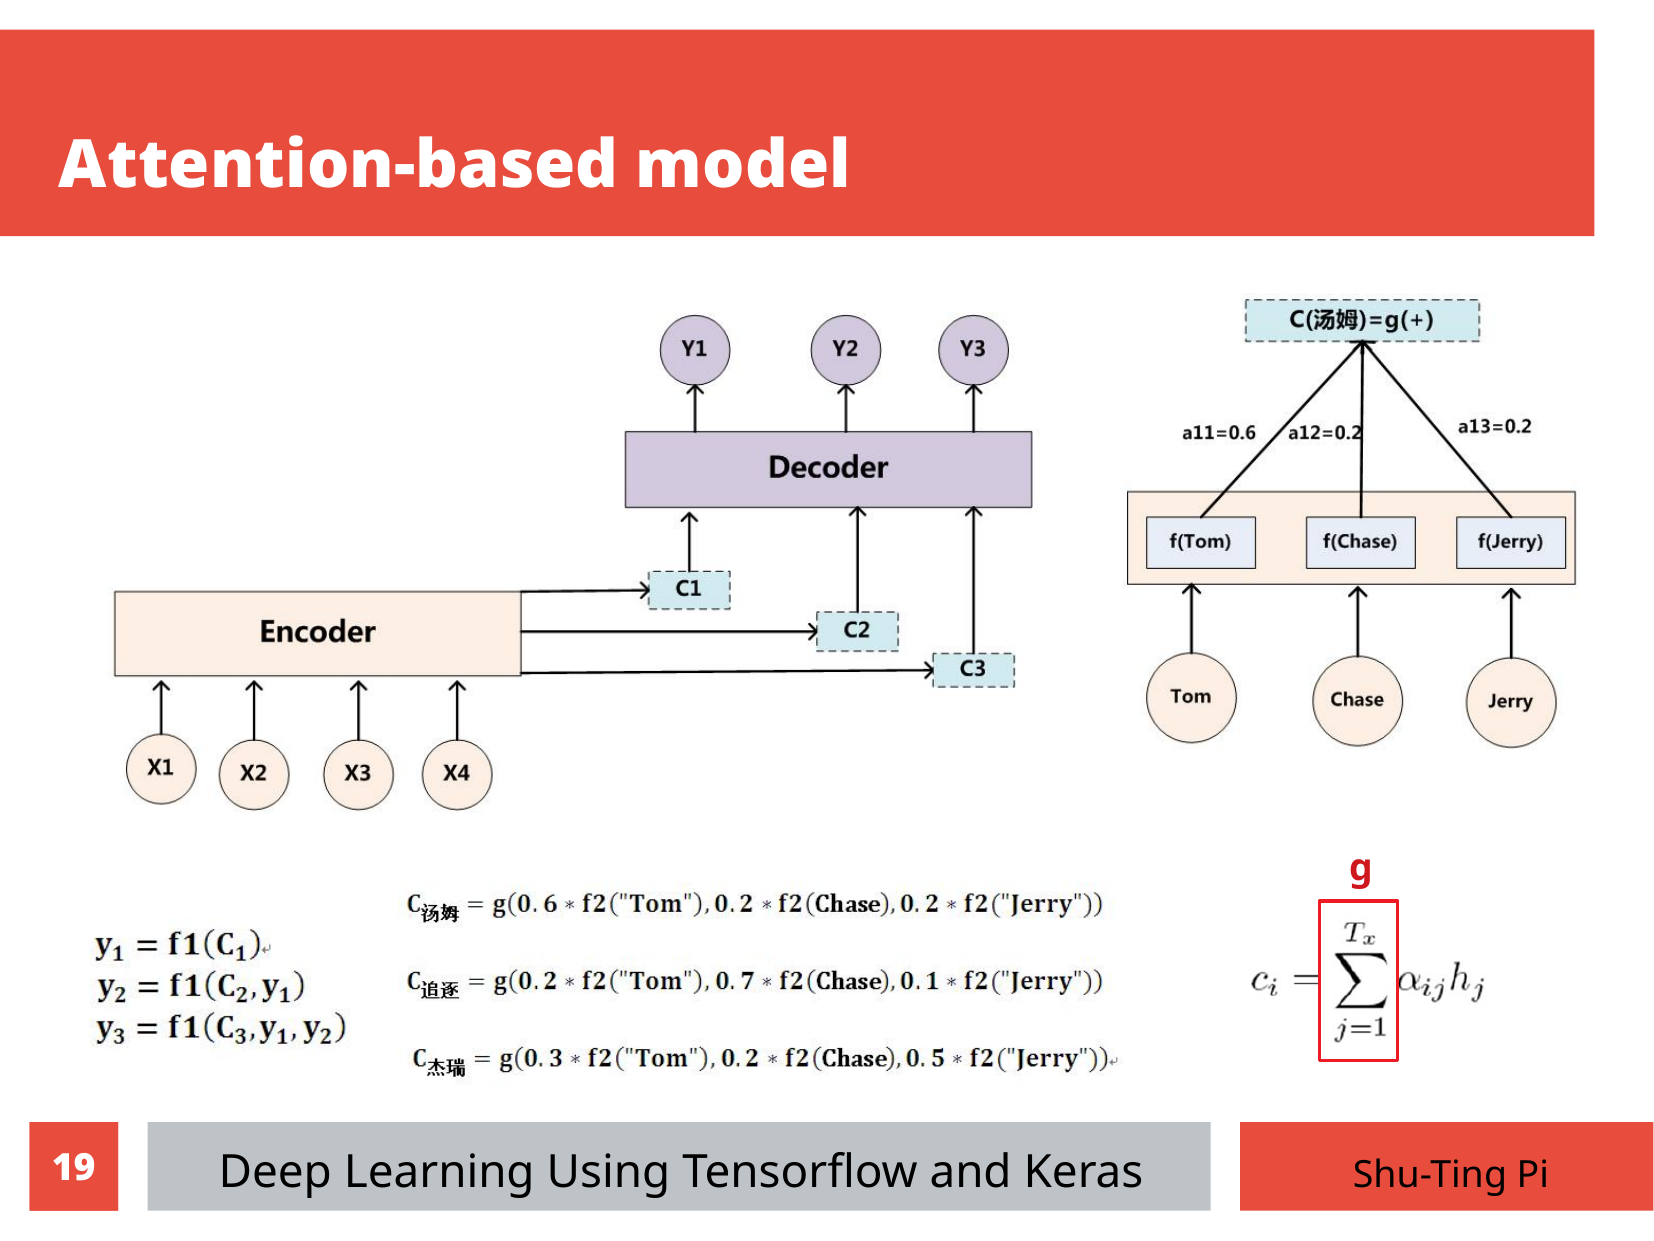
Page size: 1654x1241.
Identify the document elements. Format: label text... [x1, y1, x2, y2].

picture [1089, 293, 1601, 755]
text_box g [1334, 832, 1385, 896]
picture [1192, 900, 1318, 1044]
text_box Shu-Ting Pi [1338, 1140, 1573, 1203]
text_box Deep Learning Using Tensorflow and Keras [204, 1130, 1212, 1217]
title Attention-based model [59, 59, 1595, 207]
picture [70, 918, 357, 1059]
picture [1321, 903, 1396, 1044]
picture [1399, 900, 1489, 1044]
picture [380, 882, 1130, 1093]
picture [24, 312, 1061, 815]
